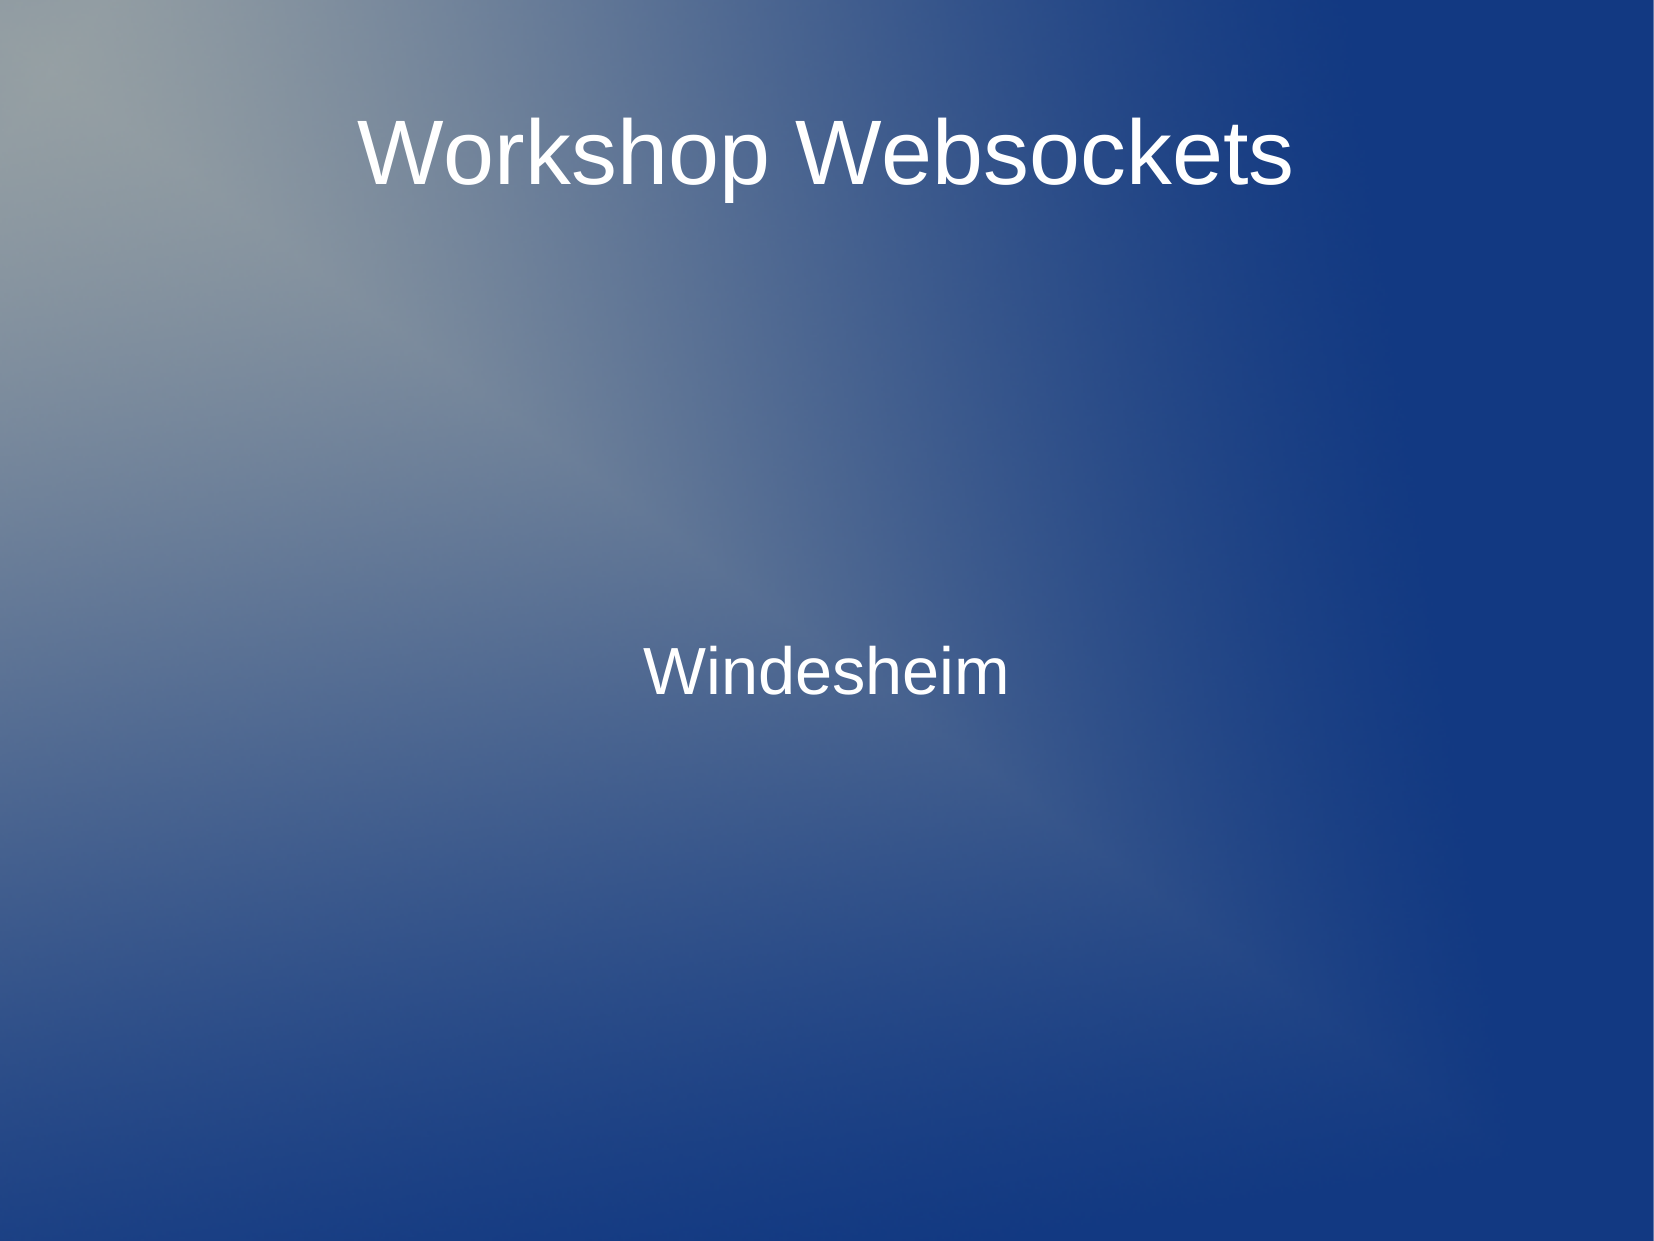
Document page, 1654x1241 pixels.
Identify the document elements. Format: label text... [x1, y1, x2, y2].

picture [0, 0, 1654, 1241]
subtitle Windesheim [82, 290, 1571, 1109]
title Workshop Websockets [82, 49, 1571, 257]
